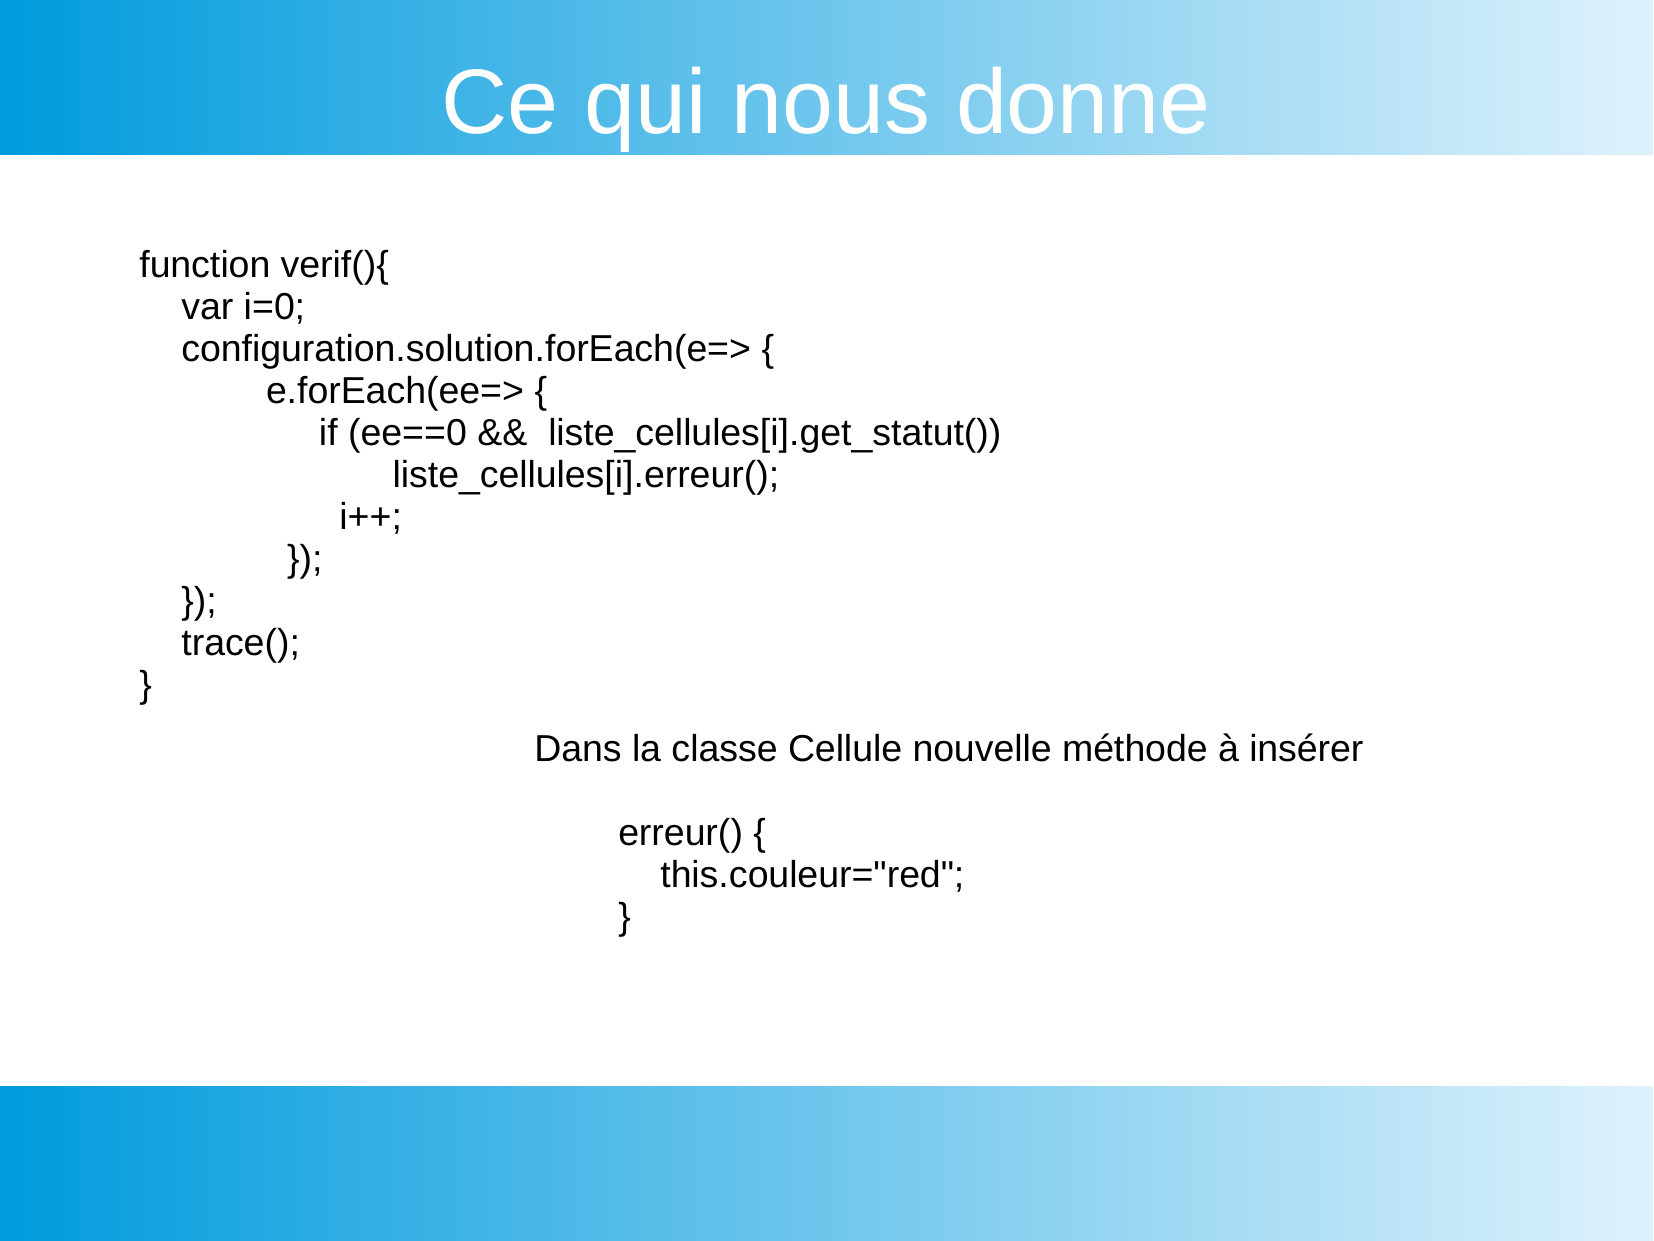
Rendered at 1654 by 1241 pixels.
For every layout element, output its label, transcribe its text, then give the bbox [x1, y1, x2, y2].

title Ce qui nous donne [82, 49, 1571, 155]
text_box Dans la classe Cellule nouvelle méthode à insérer erreur() { this.couleur="red"; } [519, 720, 1430, 946]
text_box function verif(){ var i=0; configuration.solution.forEach(e=> { e.forEach(ee=> { if (ee==0 && liste_cellules[i].get_statut()) liste_cellules[i].erreur(); i++; }); }); trace(); } [82, 236, 1146, 713]
